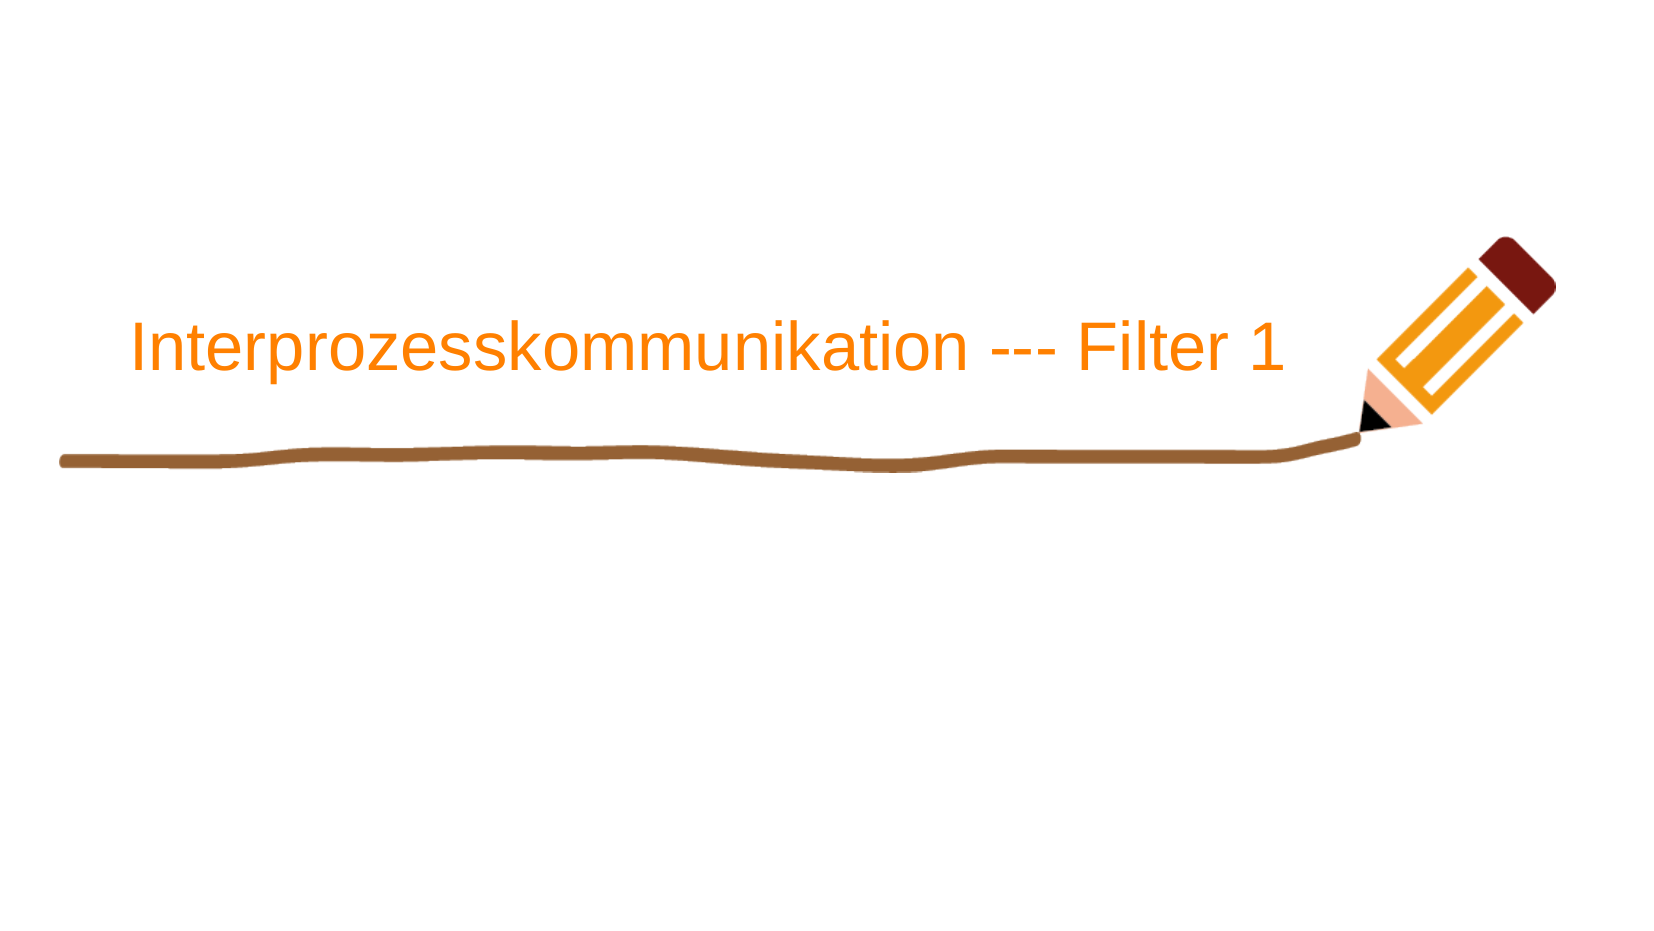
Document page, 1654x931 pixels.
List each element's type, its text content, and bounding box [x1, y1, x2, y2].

title Interprozesskommunikation --- Filter 1 [88, 265, 1329, 429]
picture [59, 236, 1556, 473]
